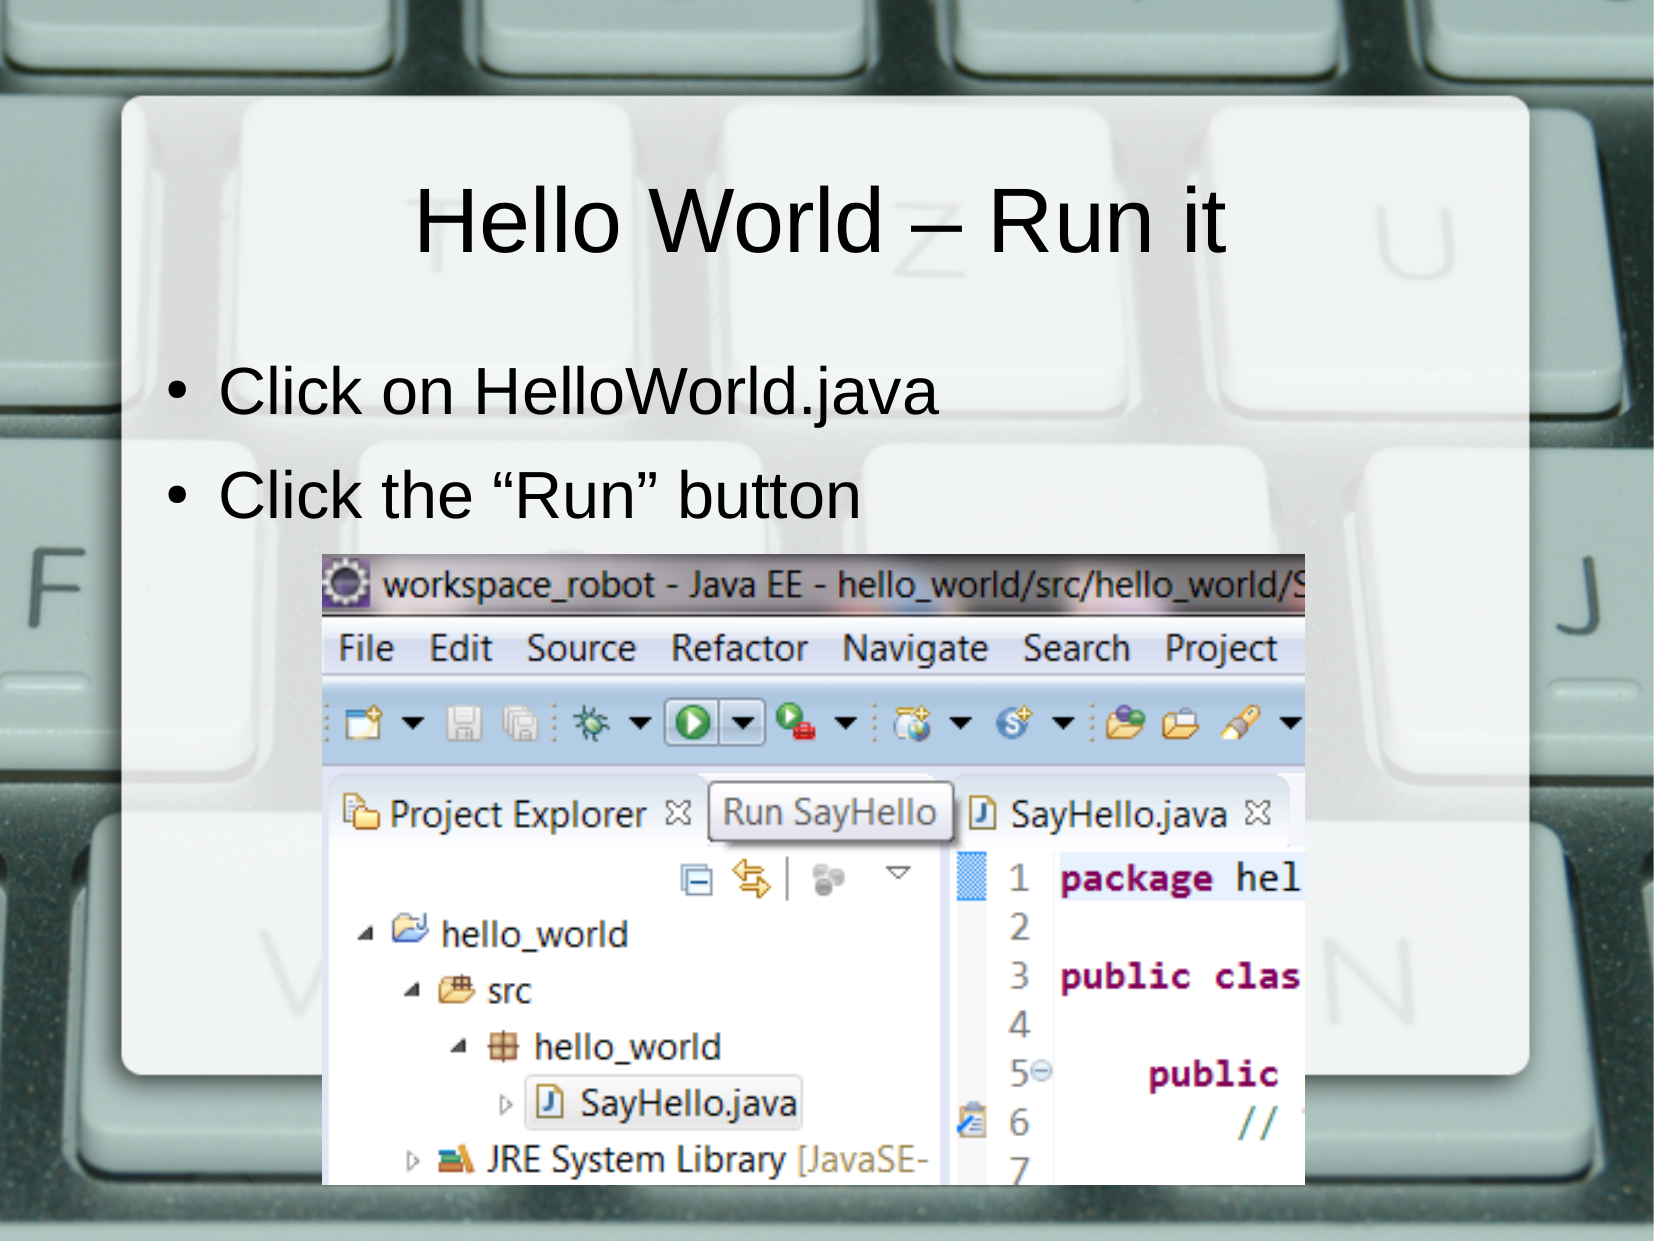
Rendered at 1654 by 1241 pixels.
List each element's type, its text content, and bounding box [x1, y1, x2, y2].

picture [0, 0, 1654, 1241]
list Click on HelloWorld.java Click the “Run” button [147, 354, 1506, 1063]
title Hello World – Run it [135, 117, 1506, 325]
